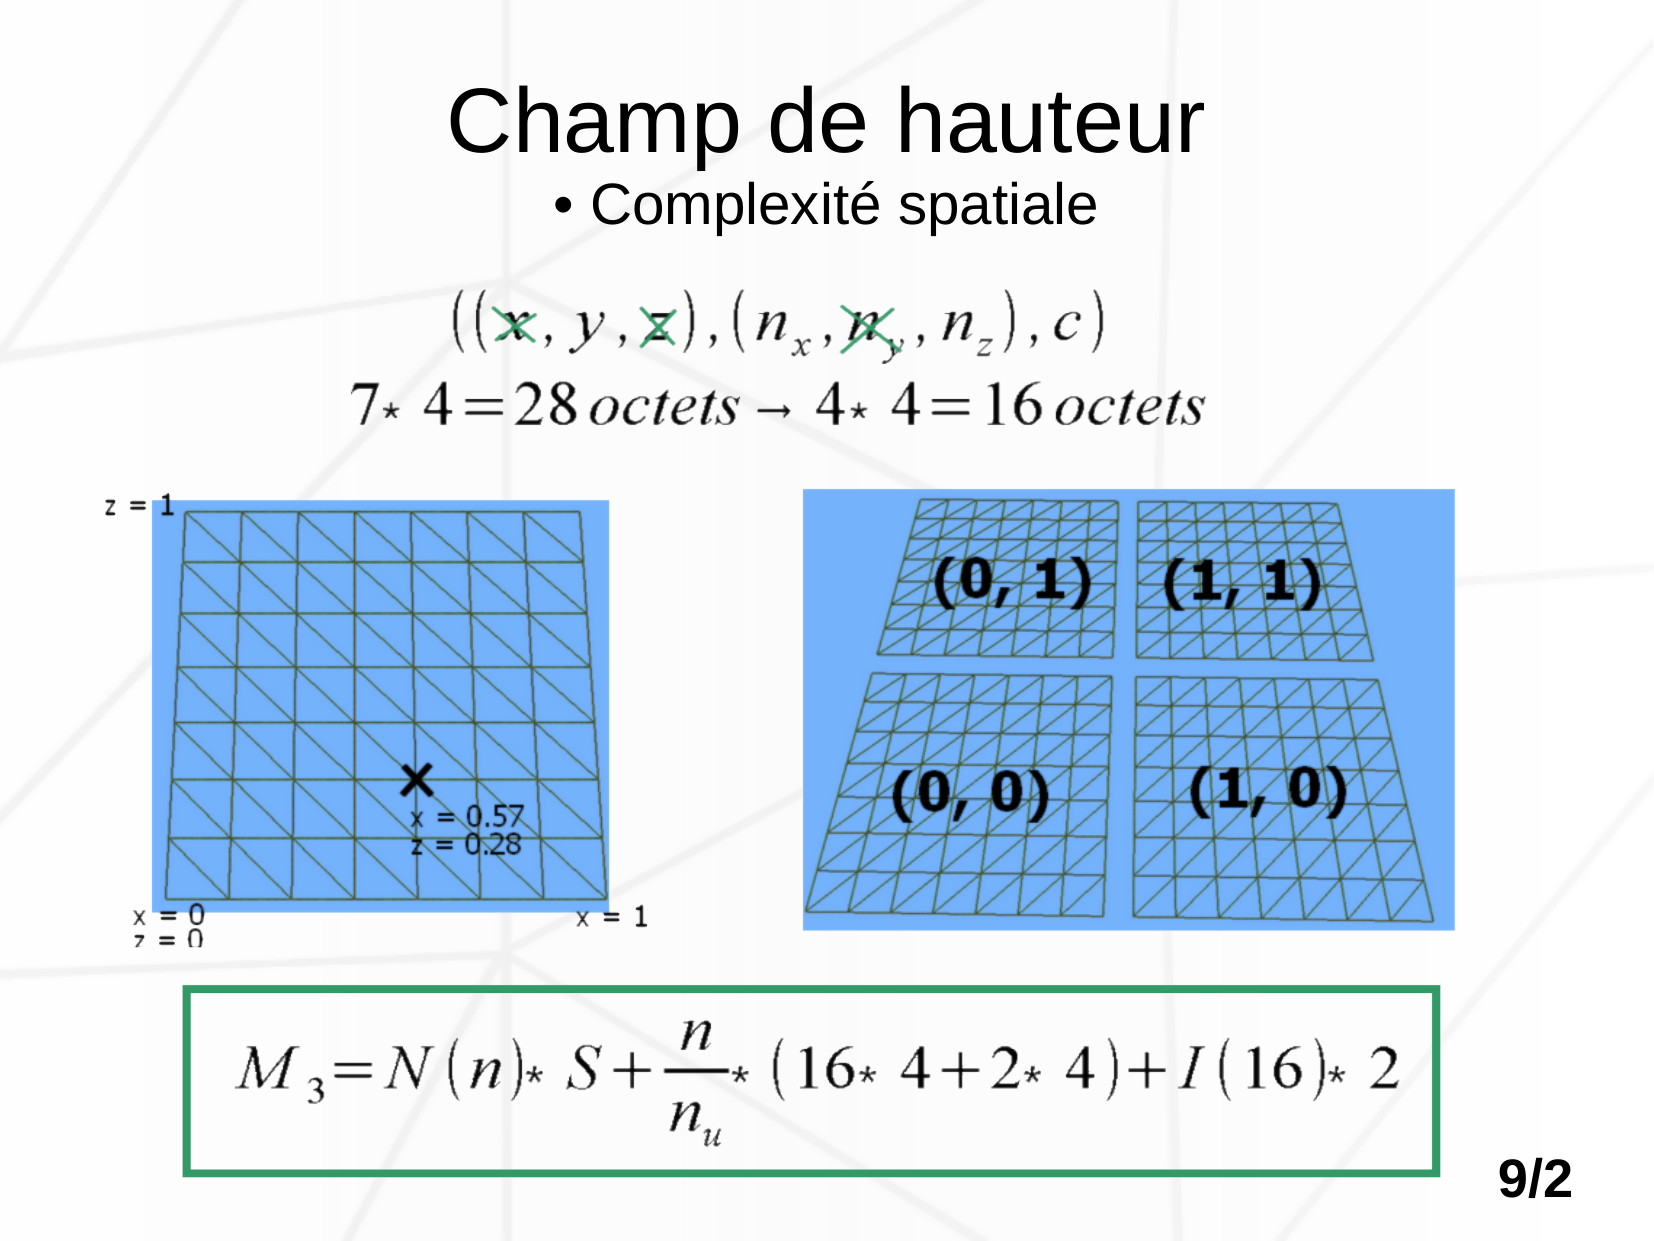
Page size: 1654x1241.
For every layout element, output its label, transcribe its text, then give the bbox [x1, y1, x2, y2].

title Champ de hauteur • Complexité spatiale [82, 49, 1571, 257]
picture [0, 0, 1654, 1241]
text_box <numéro>/2 [1512, 1141, 1654, 1219]
